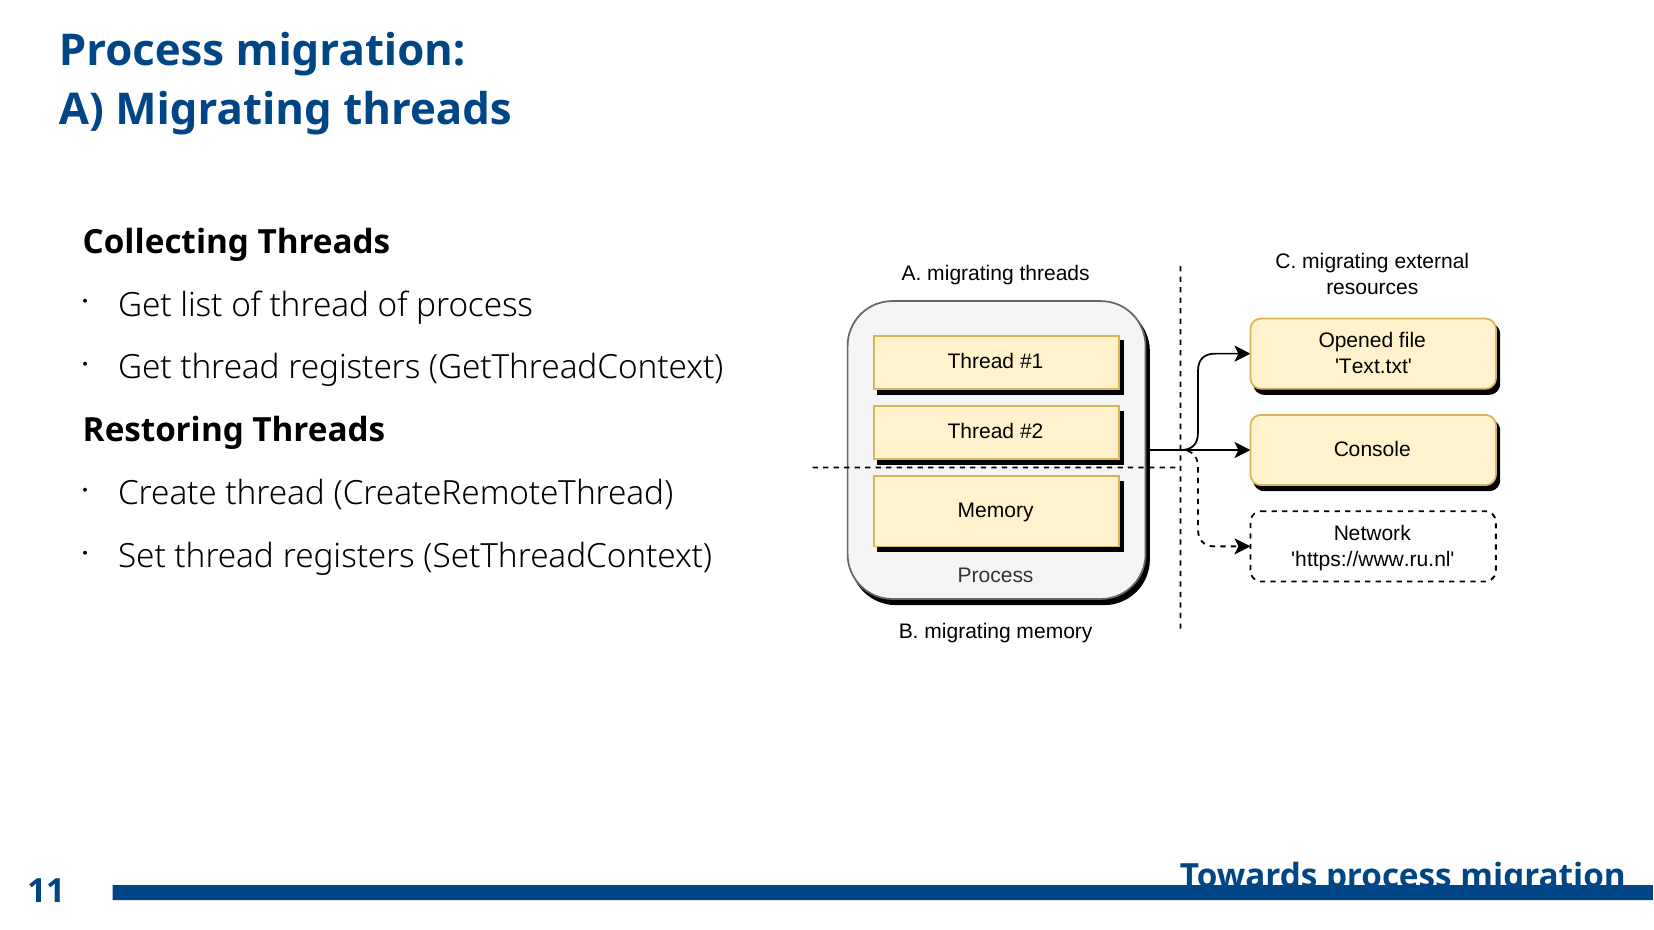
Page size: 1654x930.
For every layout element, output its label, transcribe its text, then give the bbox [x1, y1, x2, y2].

list Collecting Threads Get list of thread of process Get thread registers (GetThreadContext) Restoring Threads Create thread (CreateRemoteThread) Set thread registers (SetThreadContext) [82, 217, 776, 757]
chart [810, 247, 1576, 766]
title Process migration: A) Migrating threads [58, 26, 1594, 138]
